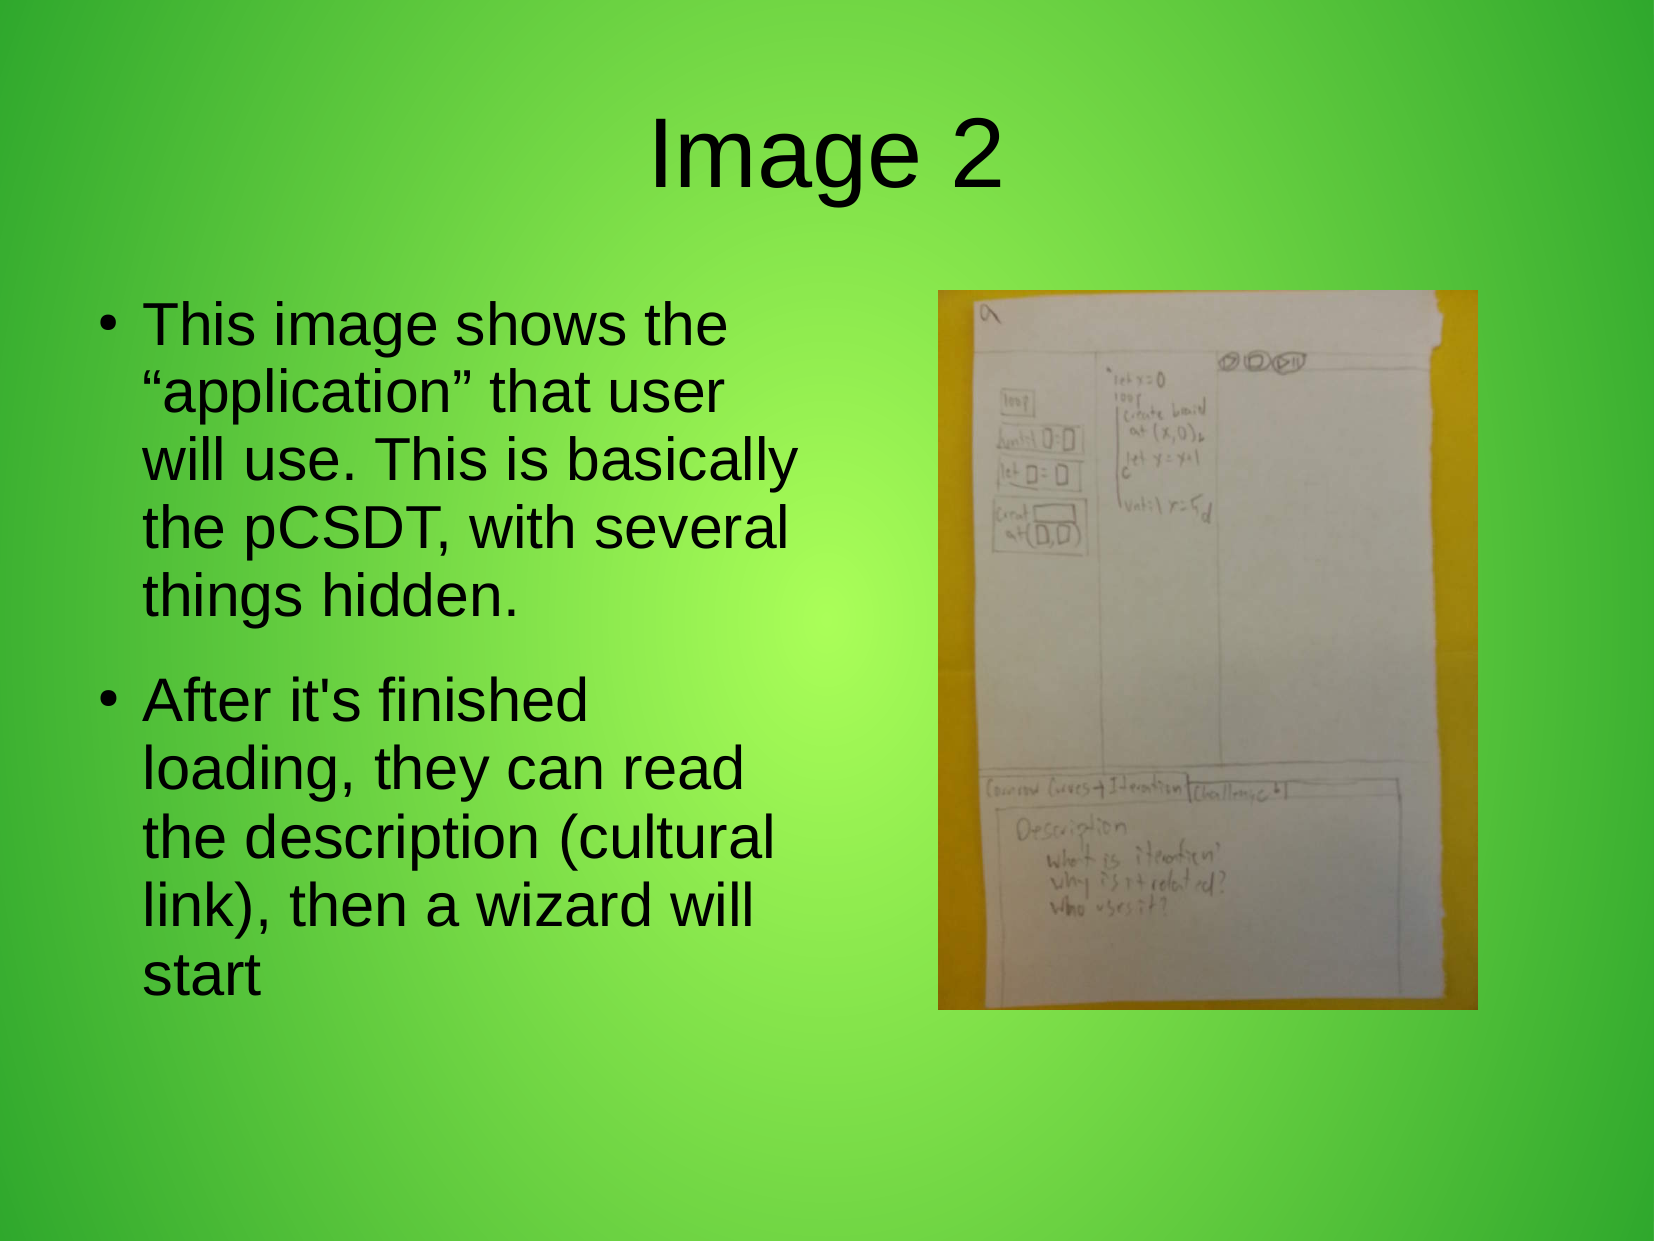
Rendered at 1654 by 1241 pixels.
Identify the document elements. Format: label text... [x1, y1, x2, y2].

picture [938, 290, 1478, 1010]
list This image shows the “application” that user will use. This is basically the pCSDT, with several things hidden. [82, 290, 809, 634]
title Image 2 [82, 49, 1571, 257]
list After it's finished loading, they can read the description (cultural link), then a wizard will start [82, 665, 809, 1009]
